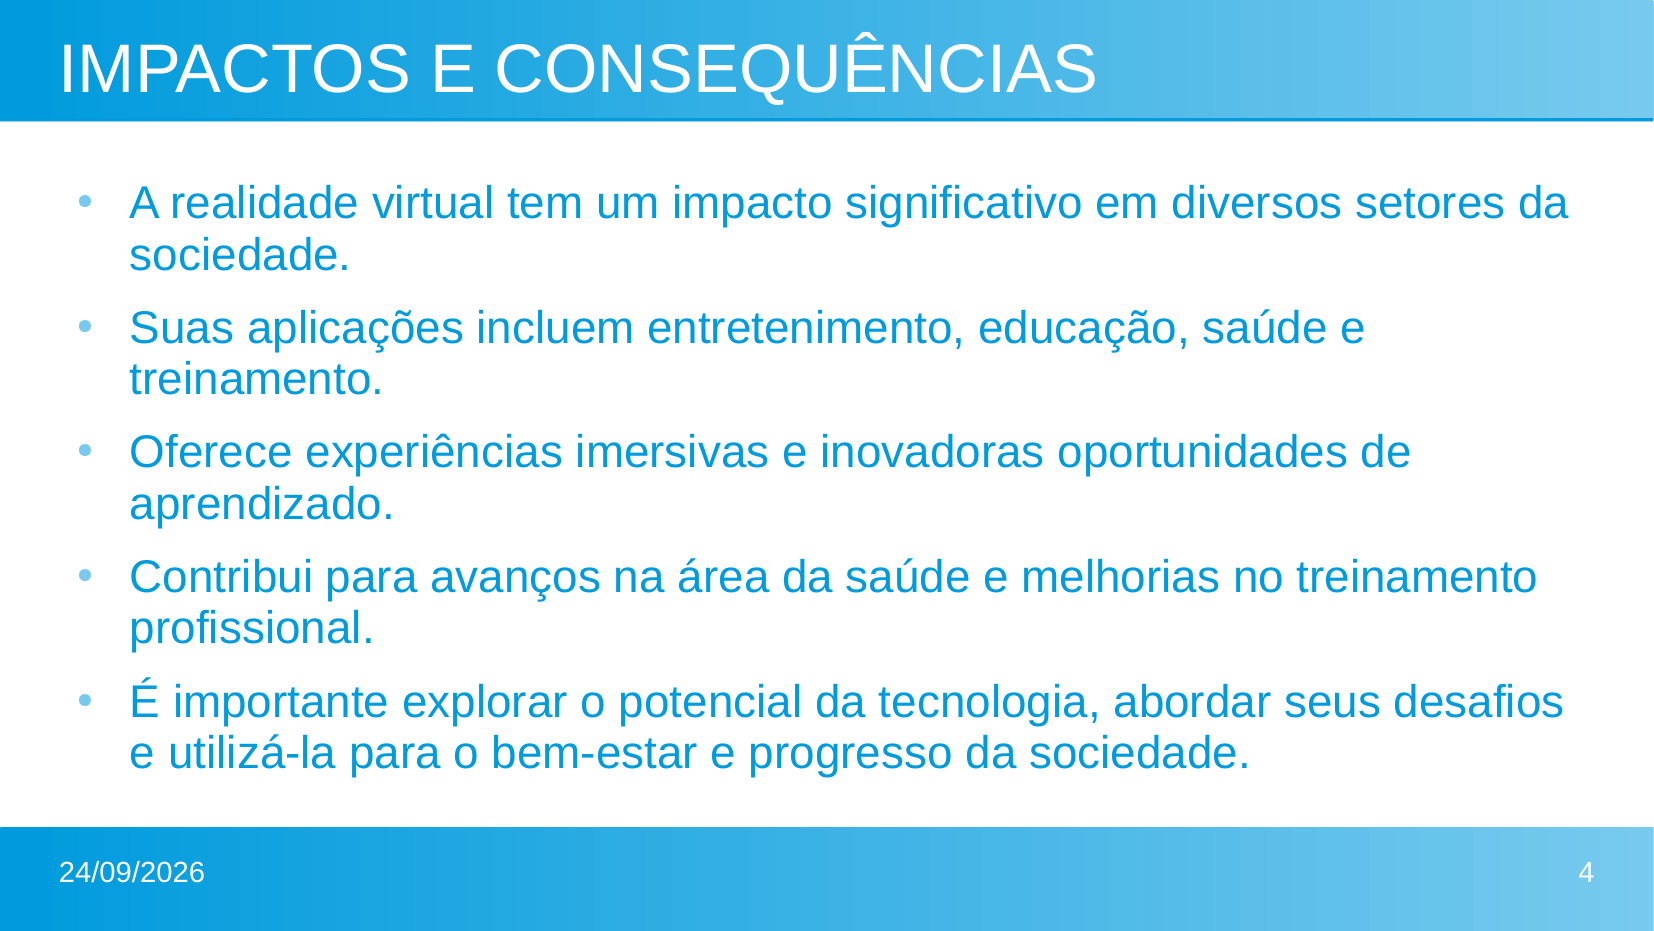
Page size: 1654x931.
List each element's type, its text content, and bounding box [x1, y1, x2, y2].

title IMPACTOS E CONSEQUÊNCIAS [59, 29, 1595, 108]
list A realidade virtual tem um impacto significativo em diversos setores da sociedade. Suas aplicações incluem entretenimento, educação, saúde e treinamento. Oferece experiências imersivas e inovadoras oportunidades de aprendizado. Contribui para avanços na área da saúde e melhorias no treinamento profissional. É importante explorar o potencial da tecnologia, abordar seus desafios e utilizá-la para o bem-estar e progresso da sociedade. [59, 177, 1595, 768]
